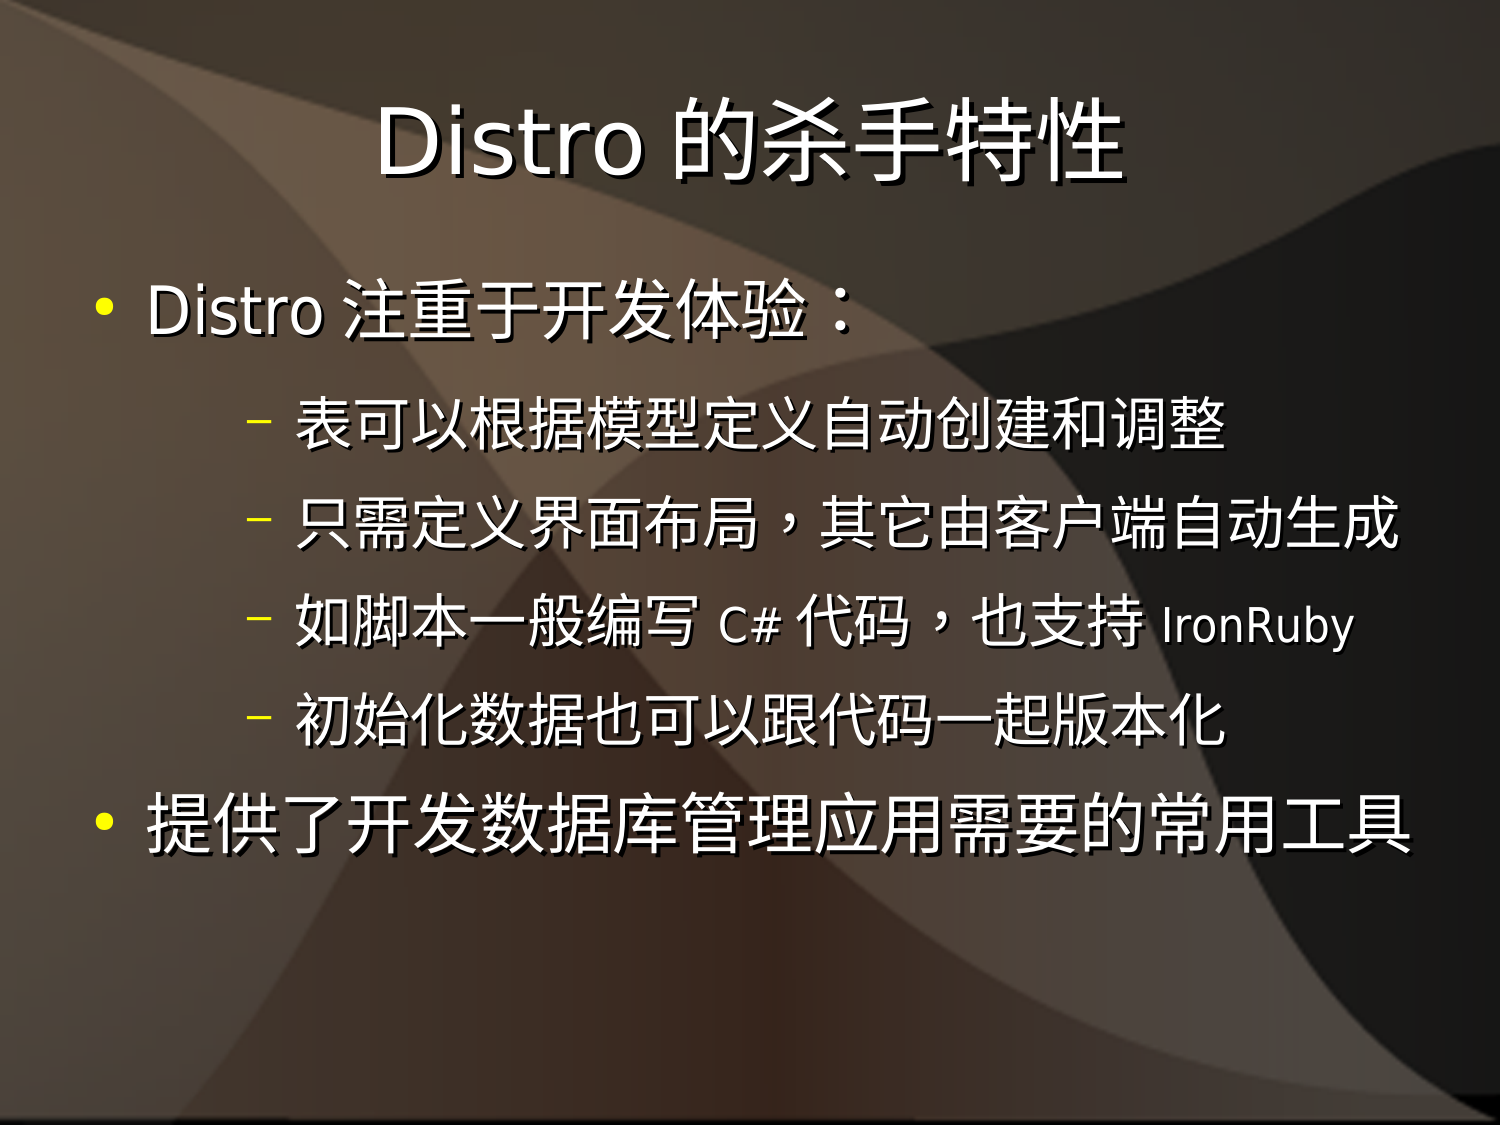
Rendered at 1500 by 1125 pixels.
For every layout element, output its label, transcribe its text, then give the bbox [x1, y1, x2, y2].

title Distro的杀手特性 [75, 52, 1425, 226]
list Distro注重于开发体验： 表可以根据模型定义自动创建和调整 只需定义界面布局，其它由客户端自动生成 如脚本一般编写C#代码，也支持IronRuby 初始化数据也可以跟代码一起版本化 提供了开发数据库管理应用需要的常用工具 [75, 263, 1425, 991]
picture [0, 0, 1500, 1125]
